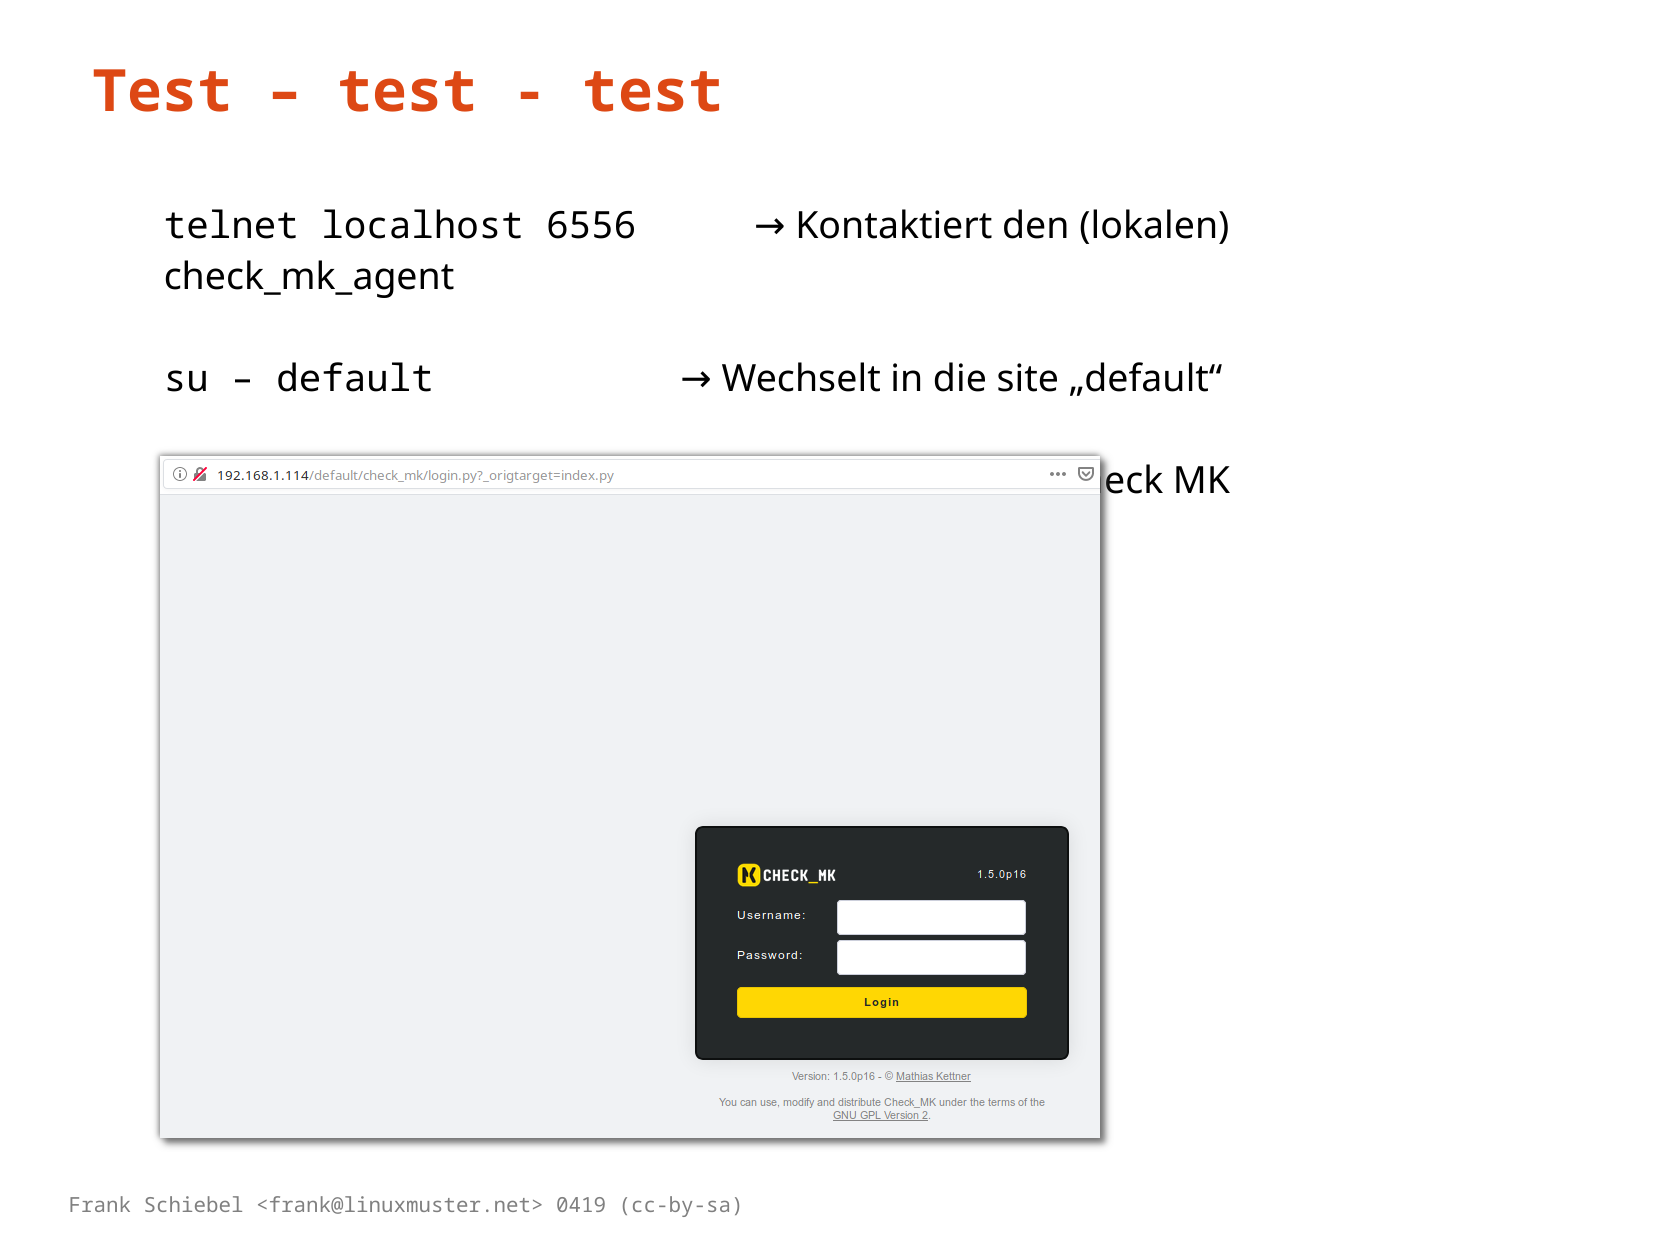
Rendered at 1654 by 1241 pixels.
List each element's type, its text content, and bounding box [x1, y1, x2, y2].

text_box Test – test - test [78, 42, 1130, 118]
text_box telnet localhost 6556 → Kontaktiert den (lokalen) check_mk_agent su – default → Wechselt in die site „default“ https://ip-des-raspis/default → öffnet das Check MK Webinterface [148, 191, 1466, 426]
picture [150, 446, 1115, 1153]
